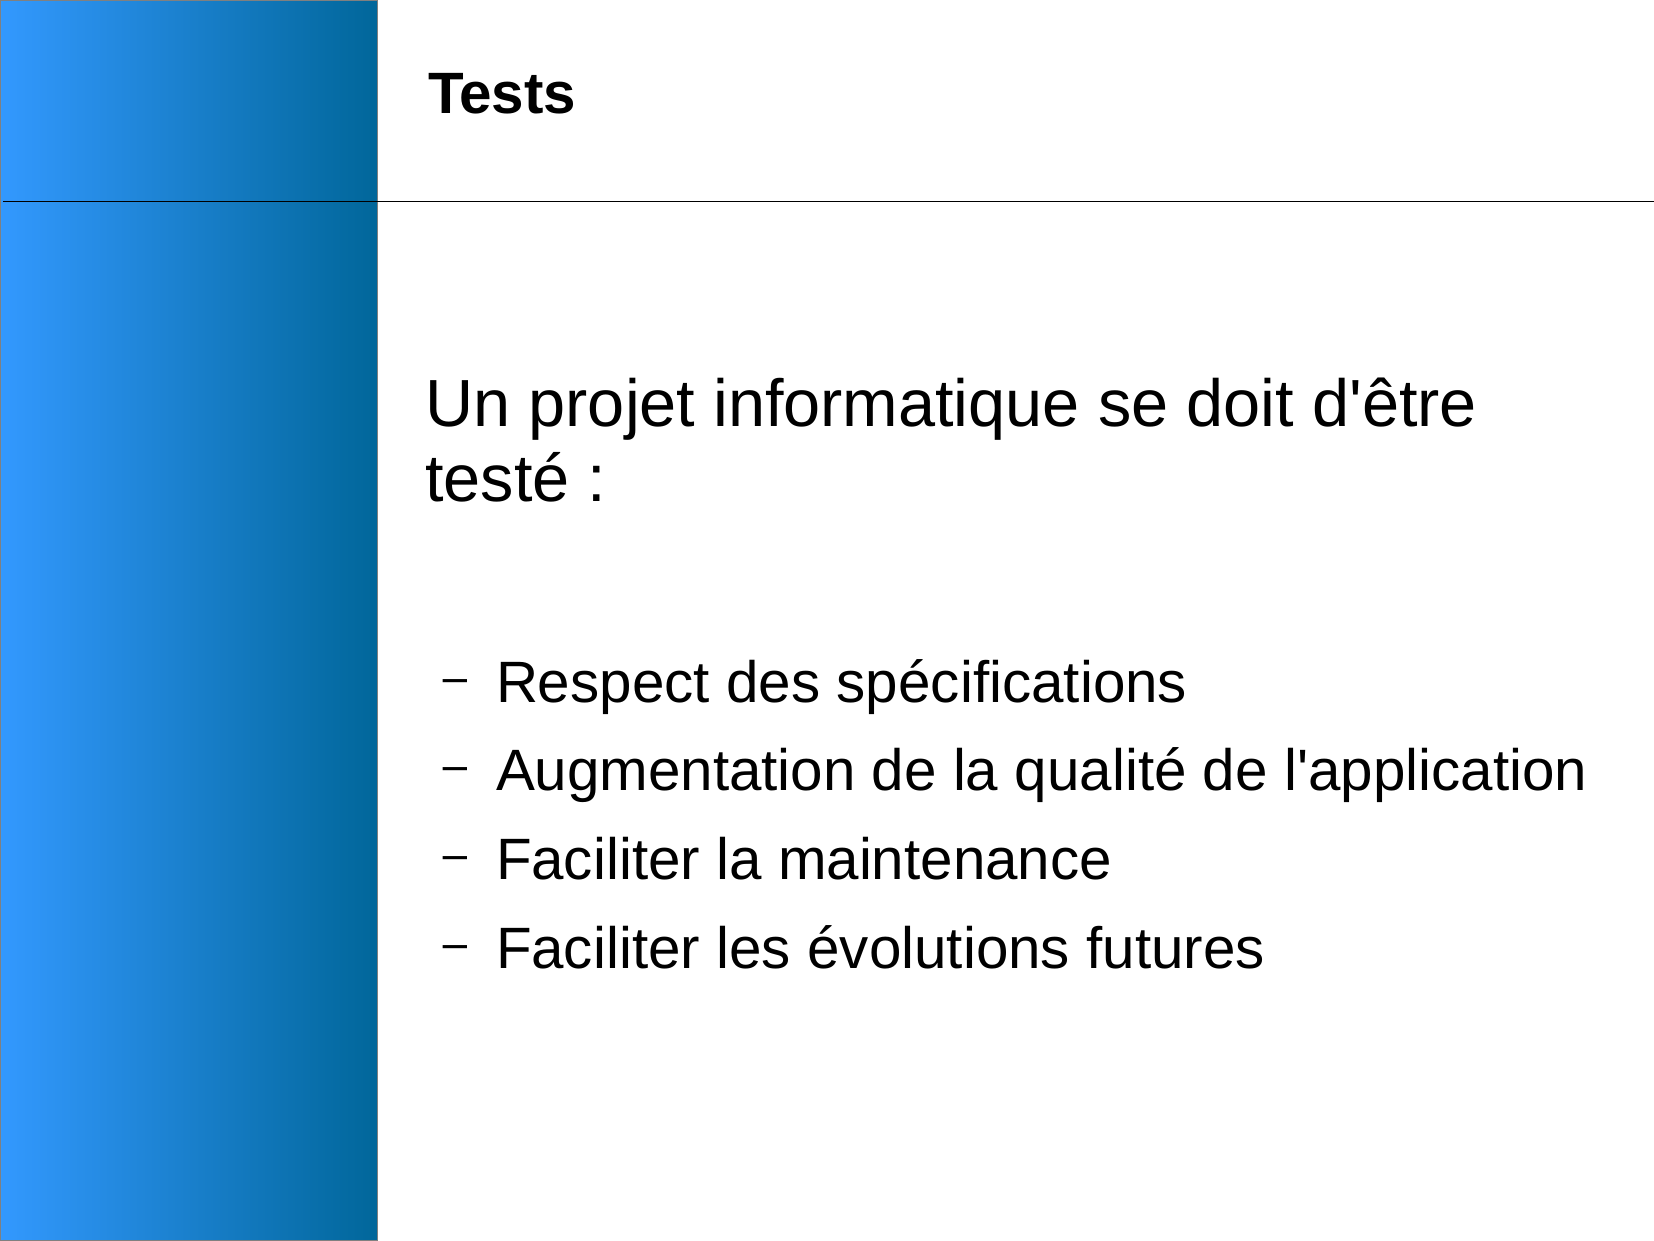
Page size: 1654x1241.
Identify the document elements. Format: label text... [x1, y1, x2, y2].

list Un projet informatique se doit d'être testé : Respect des spécifications Augmentation de la qualité de l'application Faciliter la maintenance Faciliter les évolutions futures [378, 366, 1619, 980]
text_box Tests [413, 53, 1371, 201]
text_box [0, 0, 378, 1241]
